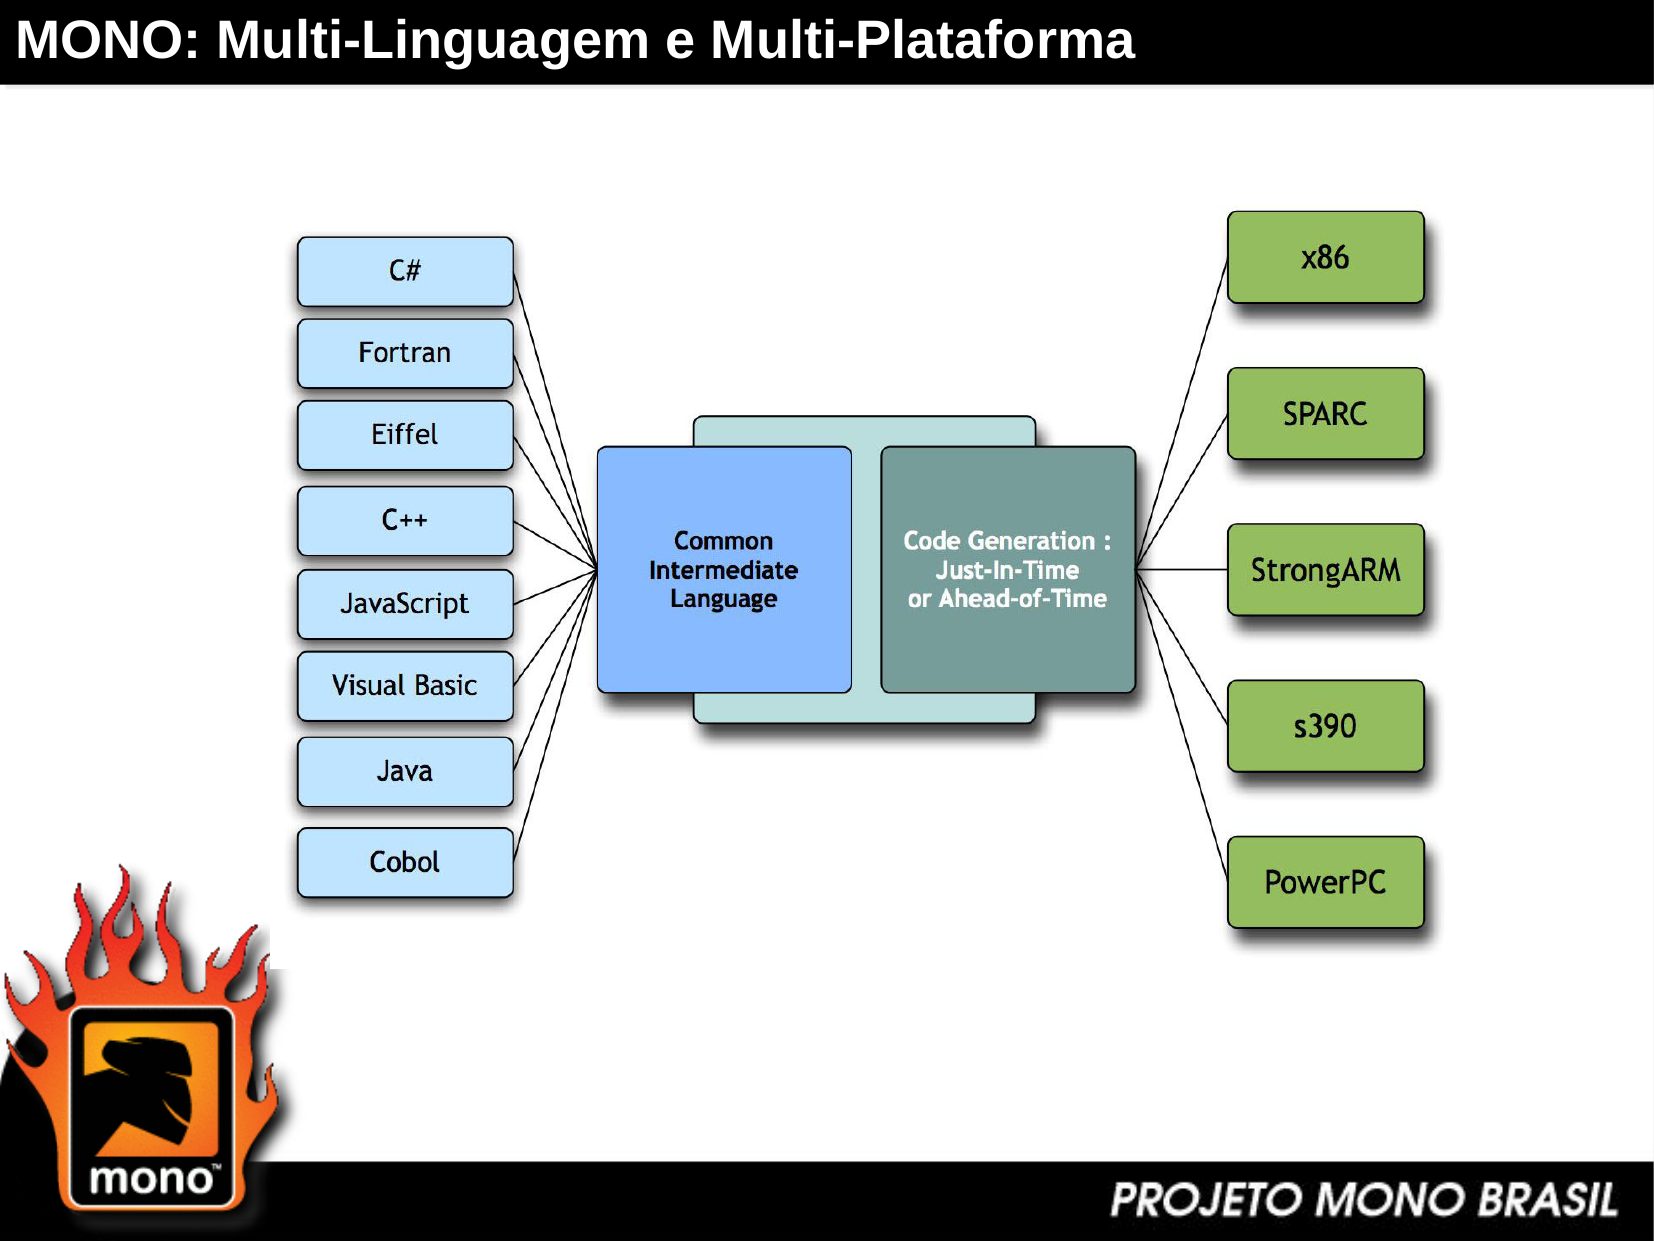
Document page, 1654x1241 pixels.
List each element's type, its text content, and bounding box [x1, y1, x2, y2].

text_box MONO: Multi-Linguagem e Multi-Plataforma [0, 13, 1137, 70]
picture [0, 85, 1654, 1241]
